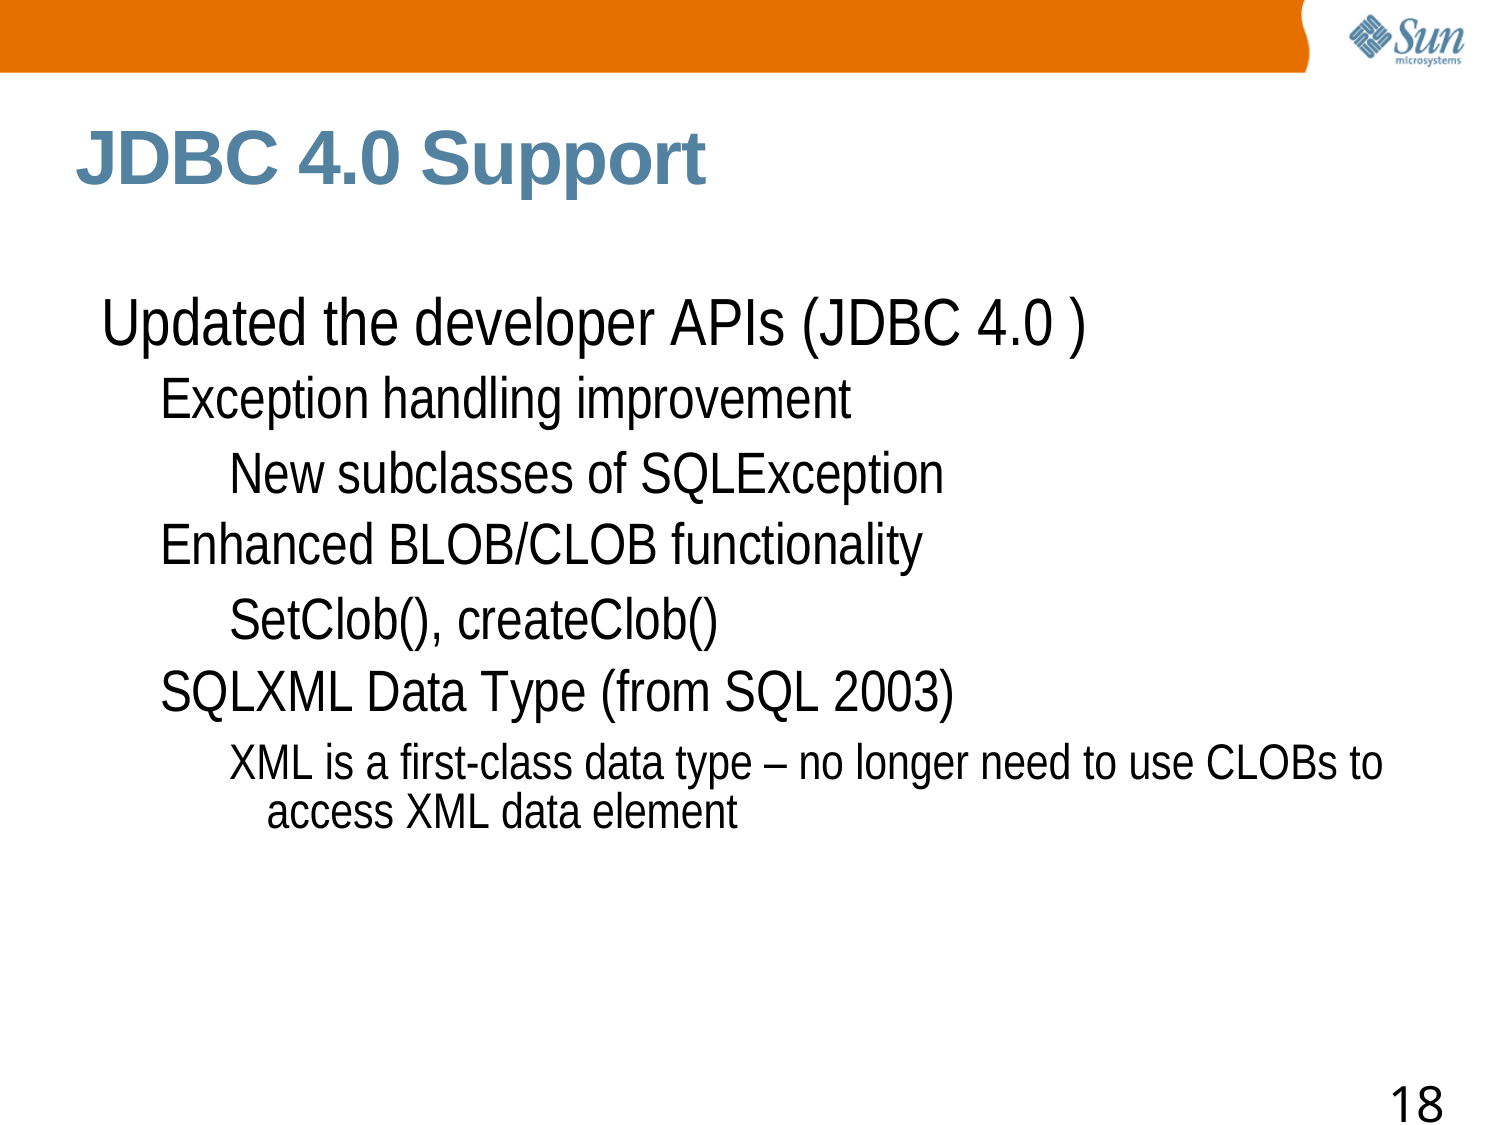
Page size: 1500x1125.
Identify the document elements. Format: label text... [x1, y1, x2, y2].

picture [0, 0, 1500, 75]
title JDBC 4.0 Support [75, 122, 1438, 228]
list Updated the developer APIs (JDBC 4.0 ) Exception handling improvement New subclasses of SQLException Enhanced BLOB/CLOB functionality SetClob(), createClob() SQLXML Data Type (from SQL 2003) XML is a first-class data type – no longer need to use CLOBs to access XML data element [83, 293, 1448, 1055]
